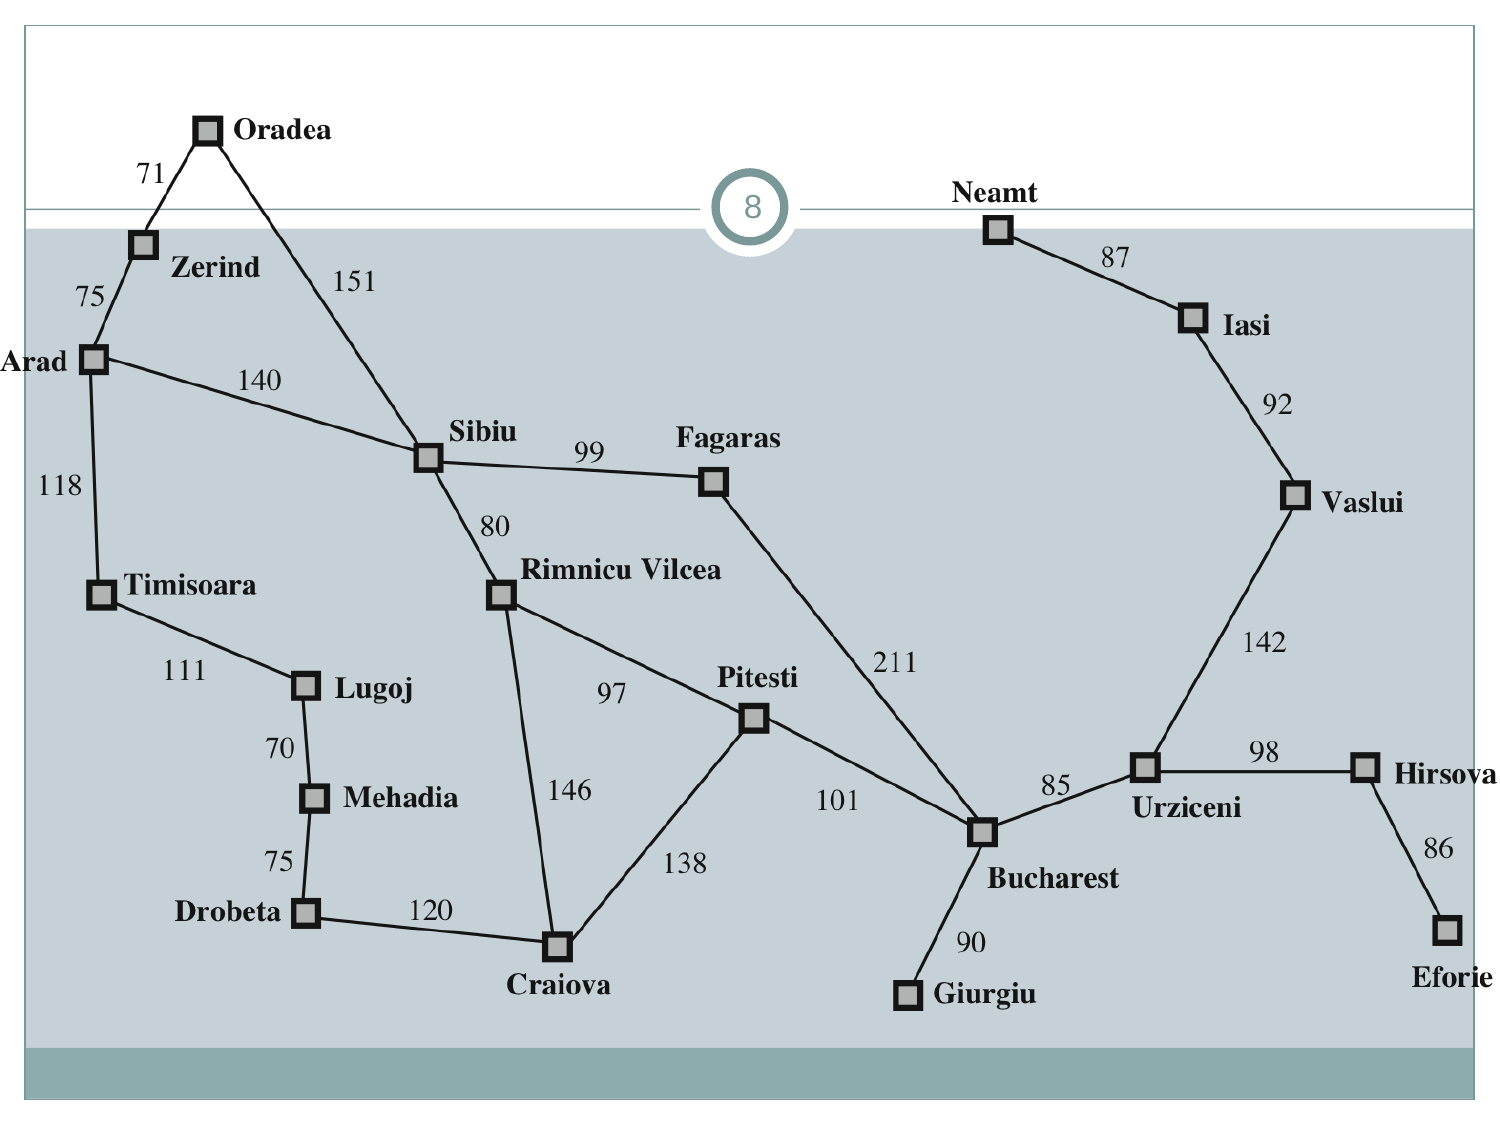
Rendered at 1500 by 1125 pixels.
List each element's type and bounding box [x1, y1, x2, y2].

picture [0, 110, 1500, 1015]
